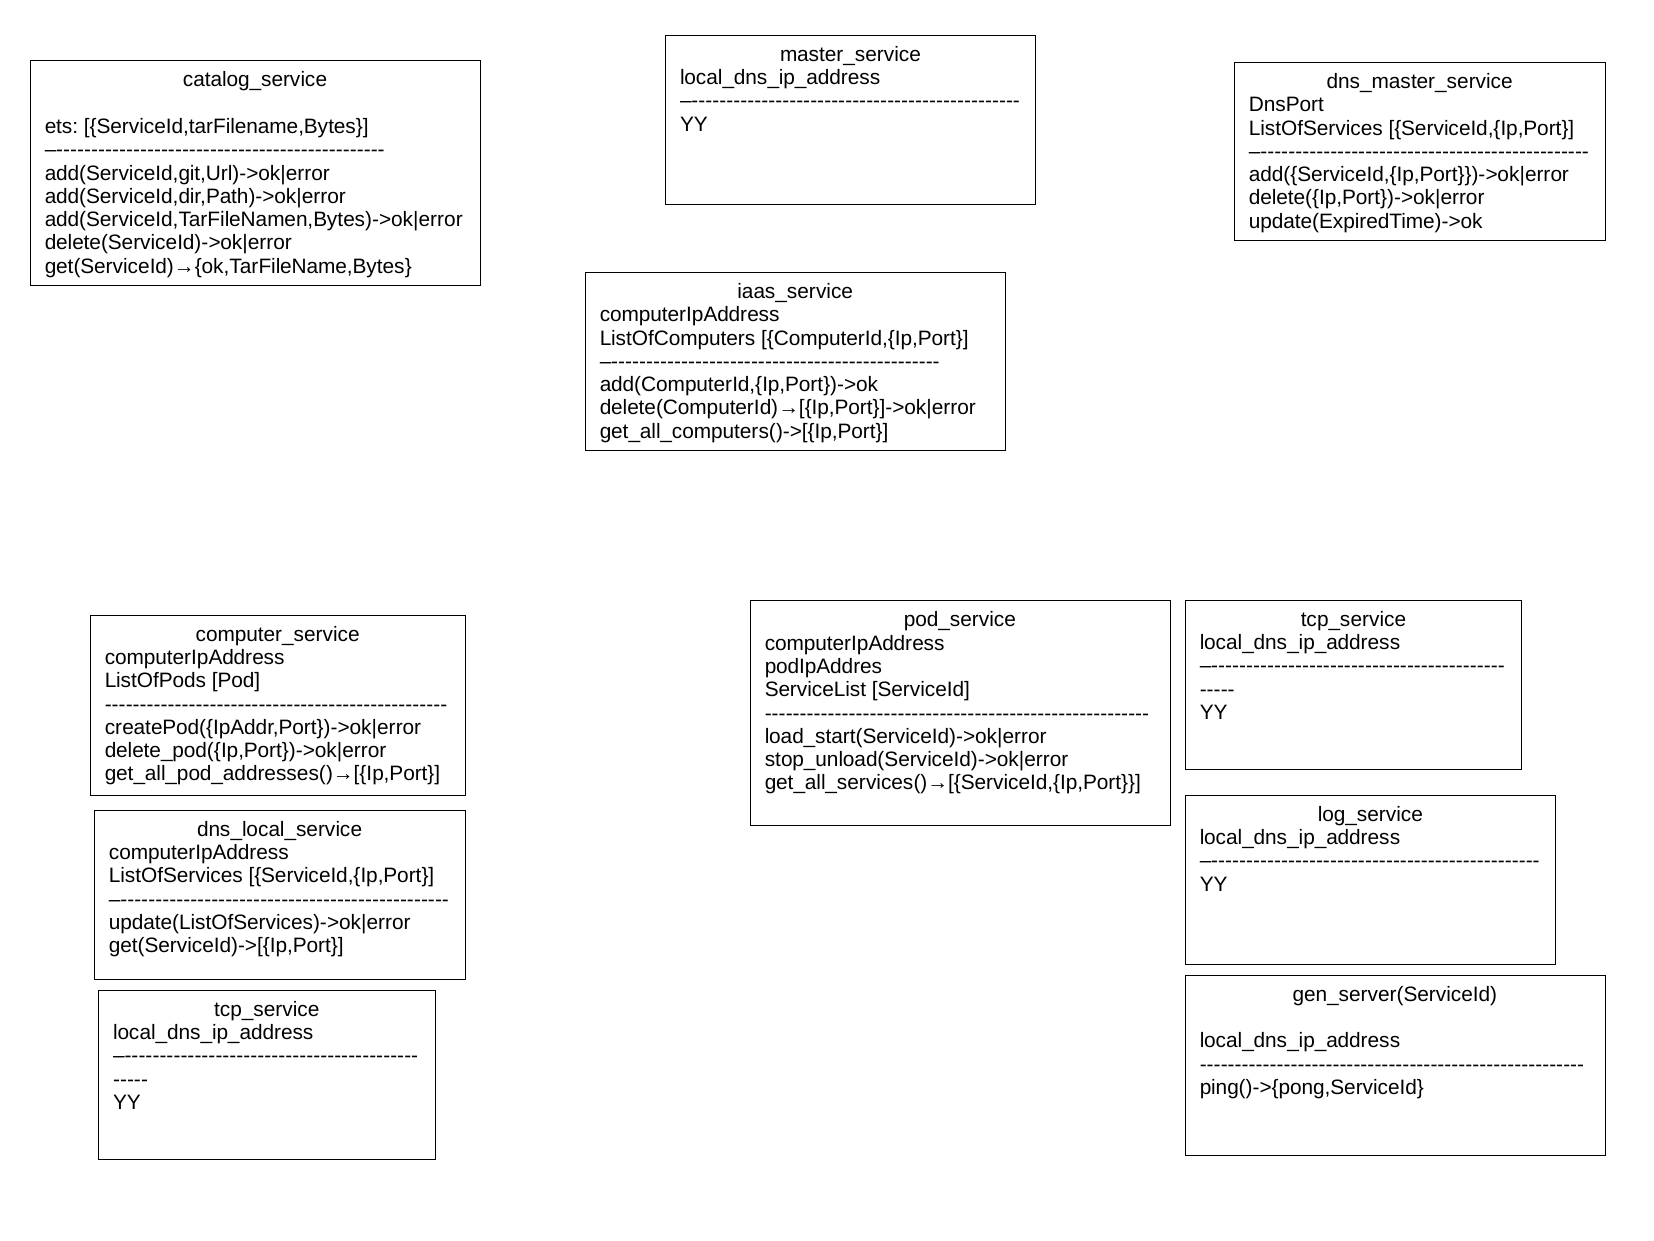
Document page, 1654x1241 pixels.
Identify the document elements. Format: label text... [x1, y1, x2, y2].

text_box tcp_service local_dns_ip_address –----------------------------------------------- YY [98, 990, 436, 1160]
text_box tcp_service local_dns_ip_address –----------------------------------------------- YY [1185, 600, 1522, 770]
text_box dns_master_service DnsPort ListOfServices [{ServiceId,{Ip,Port}] –----------------------------------------------- add({ServiceId,{Ip,Port}})->ok|error delete({Ip,Port})->ok|error update(ExpiredTime)->ok [1234, 62, 1606, 241]
text_box iaas_service computerIpAddress ListOfComputers [{ComputerId,{Ip,Port}] –----------------------------------------------- add(ComputerId,{Ip,Port})->ok delete(ComputerId)→[{Ip,Port}]->ok|error get_all_computers()->[{Ip,Port}] [585, 272, 1006, 451]
text_box log_service local_dns_ip_address –----------------------------------------------- YY [1185, 795, 1556, 965]
text_box pod_service computerIpAddress podIpAddres ServiceList [ServiceId] ------------------------------------------------------- load_start(ServiceId)->ok|error stop_unload(ServiceId)->ok|error get_all_services()→[{ServiceId,{Ip,Port}}] [750, 600, 1171, 826]
text_box gen_server(ServiceId) local_dns_ip_address ------------------------------------------------------- ping()->{pong,ServiceId} [1185, 975, 1606, 1156]
text_box catalog_service ets: [{ServiceId,tarFilename,Bytes}] –----------------------------------------------- add(ServiceId,git,Url)->ok|error add(ServiceId,dir,Path)->ok|error add(ServiceId,TarFileNamen,Bytes)->ok|error delete(ServiceId)->ok|error get(ServiceId)→{ok,TarFileName,Bytes} [30, 60, 481, 286]
text_box master_service local_dns_ip_address –----------------------------------------------- YY [665, 35, 1036, 205]
text_box dns_local_service computerIpAddress ListOfServices [{ServiceId,{Ip,Port}] –----------------------------------------------- update(ListOfServices)->ok|error get(ServiceId)->[{Ip,Port}] [94, 810, 466, 980]
text_box computer_service computerIpAddress ListOfPods [Pod] ------------------------------------------------- createPod({IpAddr,Port})->ok|error delete_pod({Ip,Port})->ok|error get_all_pod_addresses()→[{Ip,Port}] [90, 615, 466, 796]
